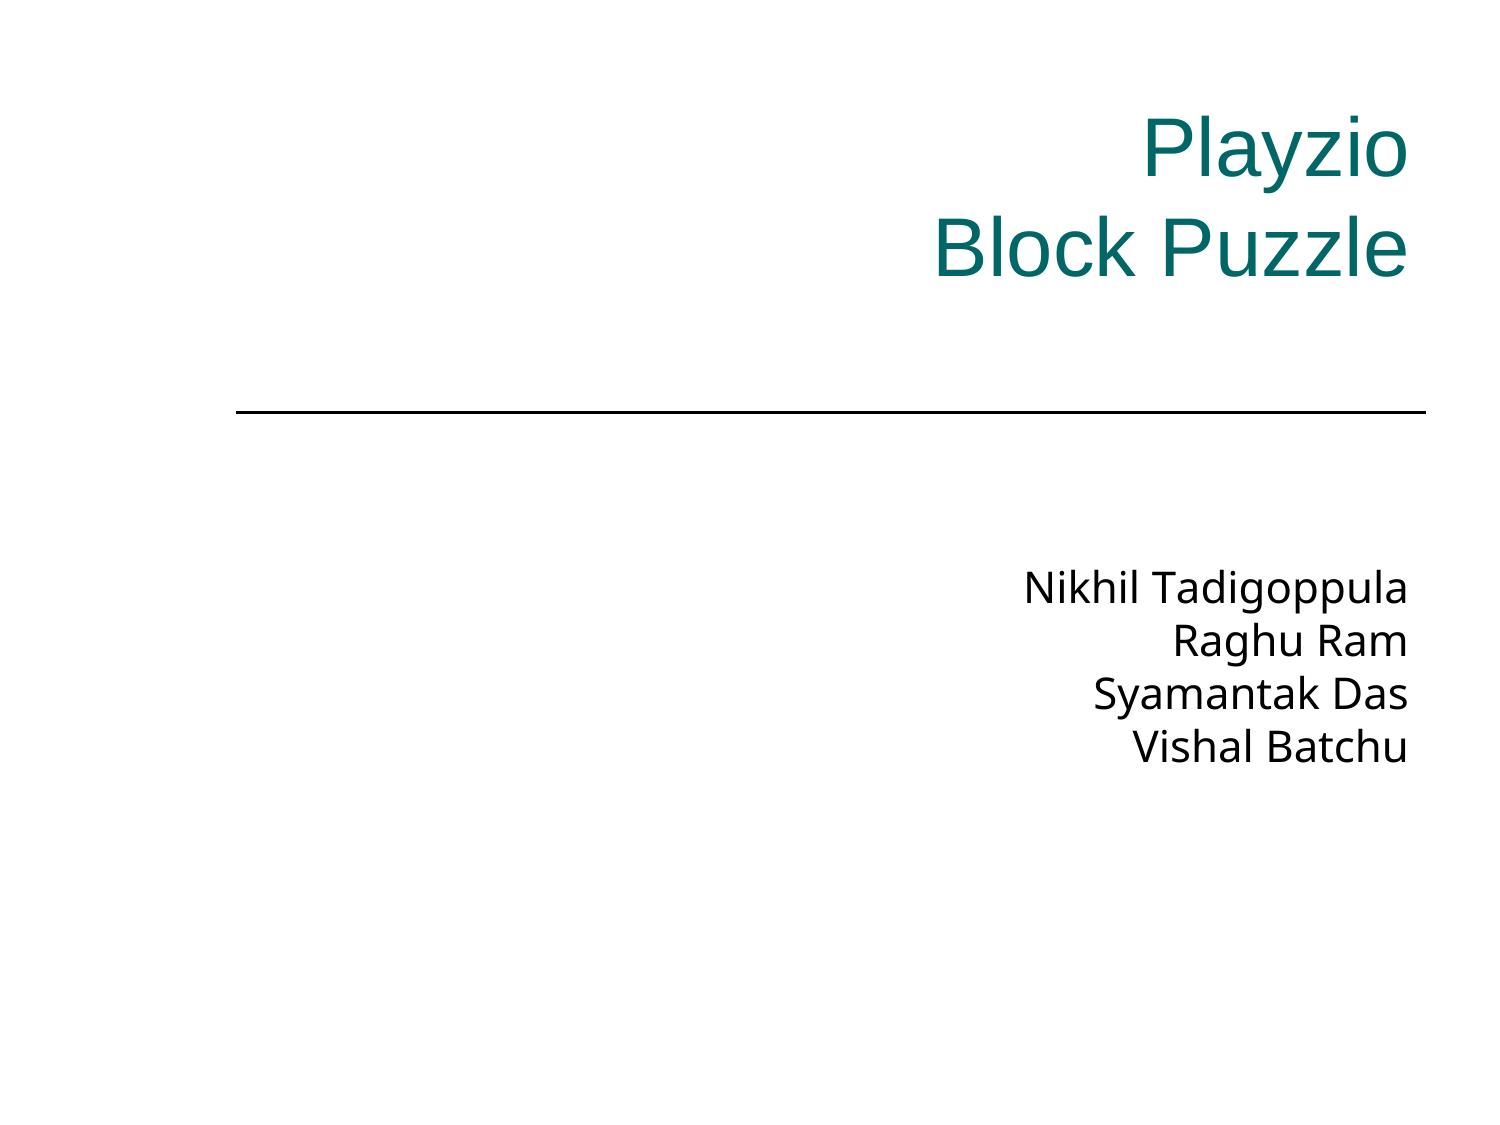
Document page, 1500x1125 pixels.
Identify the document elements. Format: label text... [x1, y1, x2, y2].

text_box Playzio Block Puzzle [237, 37, 1426, 401]
text_box Nikhil Tadigoppula Raghu Ram Syamantak Das Vishal Batchu [236, 562, 1425, 850]
